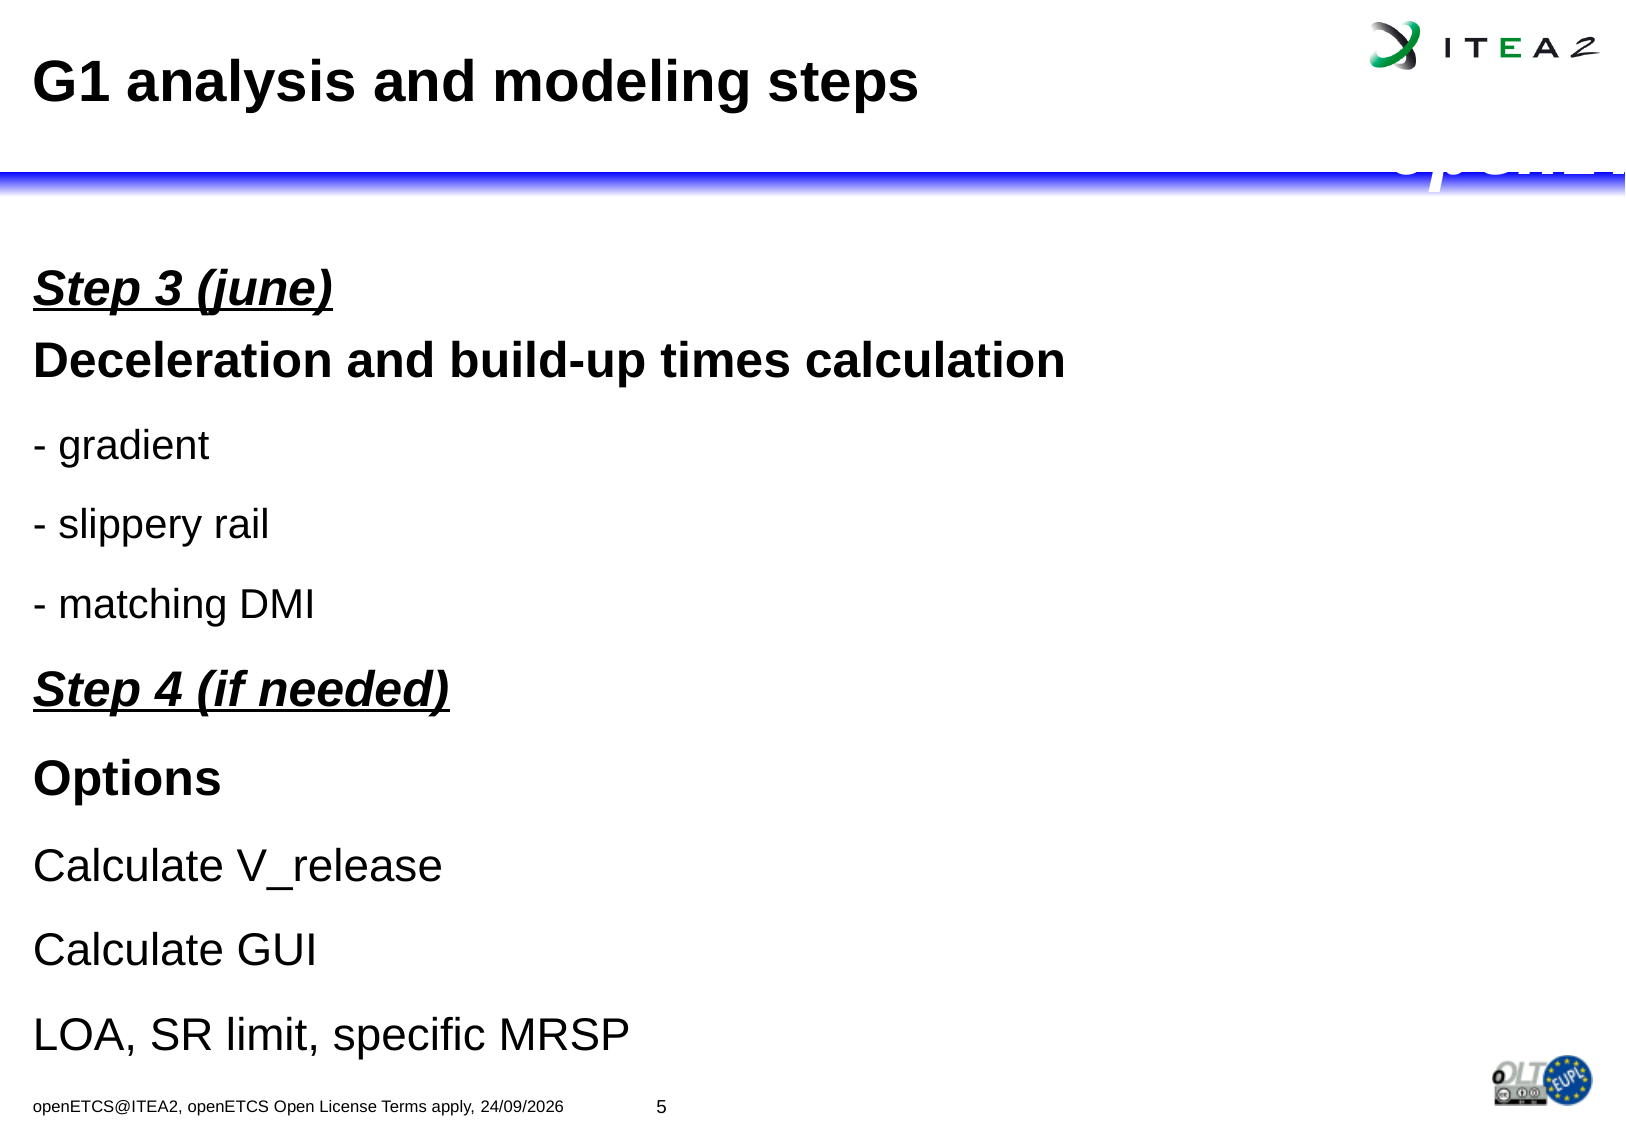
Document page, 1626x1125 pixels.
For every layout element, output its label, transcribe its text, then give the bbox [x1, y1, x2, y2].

footer openETCS@ITEA2, openETCS Open License Terms apply, 12/12/2014 [32, 1097, 642, 1114]
title G1 analysis and modeling steps [32, 43, 1341, 150]
picture [1348, 21, 1625, 70]
picture [1492, 1055, 1593, 1106]
slide_number <numéro> [656, 1097, 969, 1114]
list Step 3 (june) Deceleration and build-up times calculation - gradient - slippery rail - matching DMI Step 4 (if needed) Options Calculate V_release Calculate GUI LOA, SR limit, specific MRSP [32, 255, 1593, 1053]
